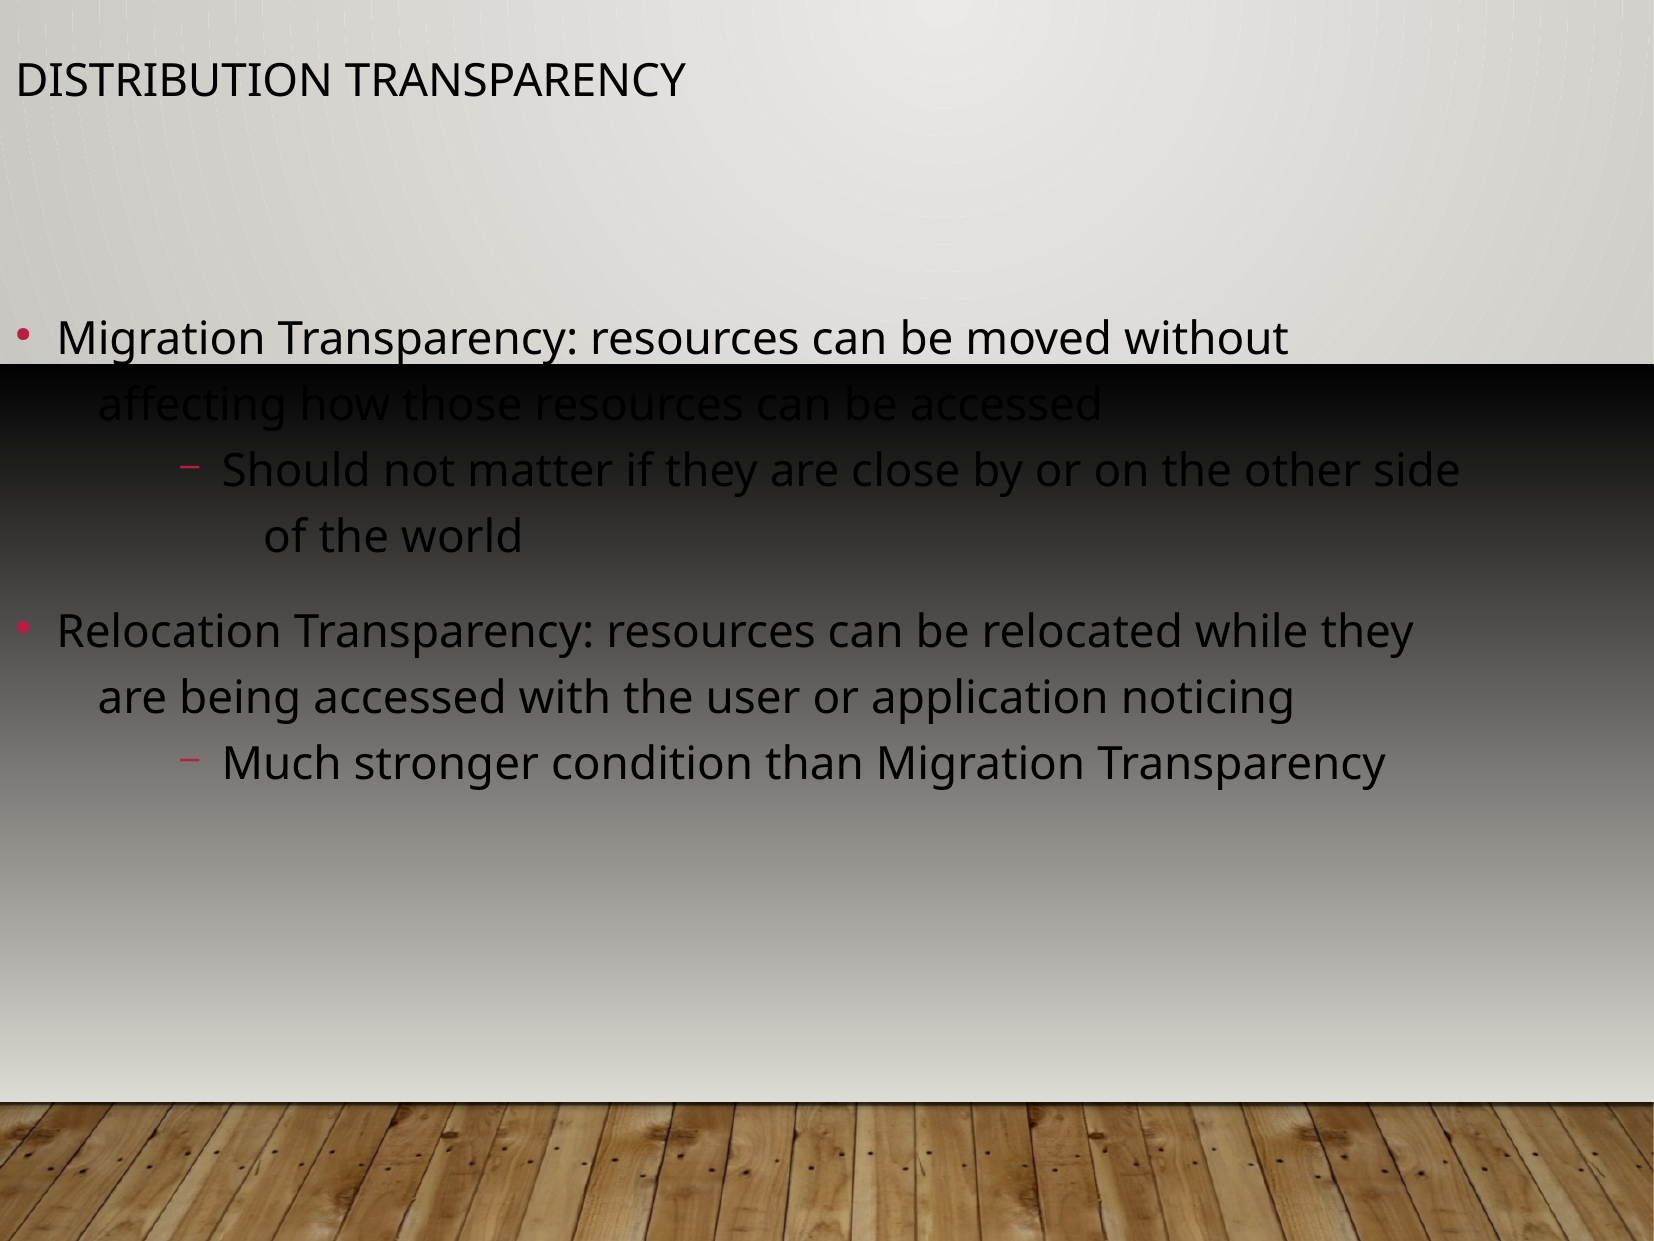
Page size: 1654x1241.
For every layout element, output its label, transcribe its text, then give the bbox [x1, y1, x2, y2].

list Migration Transparency: resources can be moved without affecting how those resources can be accessed Should not matter if they are close by or on the other side of the world Relocation Transparency: resources can be relocated while they are being accessed with the user or application noticing Much stronger condition than Migration Transparency [0, 290, 1489, 1010]
title Distribution Transparency [0, 49, 1489, 257]
